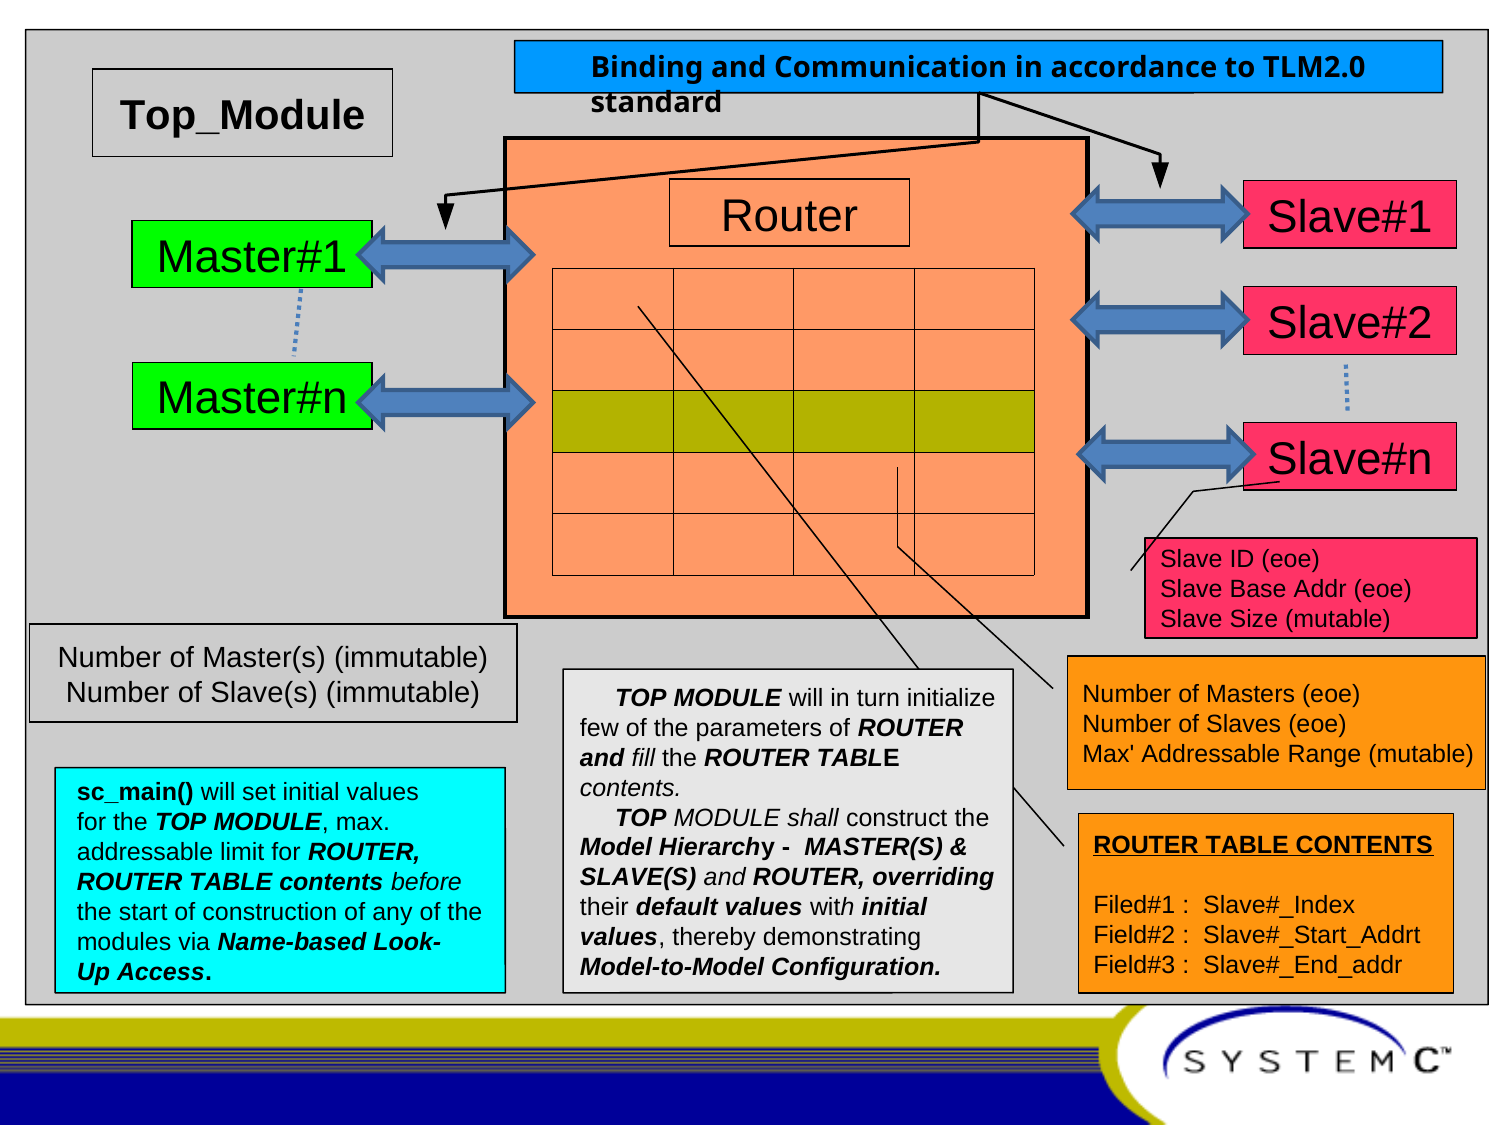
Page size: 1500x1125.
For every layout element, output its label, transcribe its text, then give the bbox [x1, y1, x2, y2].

table_cell [674, 453, 793, 513]
table_cell [915, 330, 1034, 390]
text_box ROUTER TABLE CONTENTS Filed#1 : Slave#_Index Field#2 : Slave#_Start_Addrt Field#3 : Slave#_End_addr [1079, 814, 1454, 993]
table_cell [794, 330, 914, 390]
table_header [674, 269, 793, 329]
table_cell [658, 330, 673, 350]
text_box Number of Master(s) (immutable) Number of Slave(s) (immutable) [29, 624, 517, 722]
text_box Top_Module [92, 68, 393, 157]
table_cell [674, 514, 793, 575]
table_cell [674, 330, 793, 390]
text_box Number of Masters (eoe) Number of Slaves (eoe) Max' Addressable Range (mutable) [1068, 656, 1486, 790]
table_cell [674, 355, 701, 390]
text_box Slave#2 [1243, 286, 1457, 355]
text_box Slave#1 [1243, 180, 1457, 249]
picture [0, 0, 1500, 1125]
table_cell [553, 514, 673, 575]
text_box Binding and Communication in accordance to TLM2.0 standard [514, 40, 1443, 93]
table_cell [898, 514, 914, 560]
text_box Slave#n [1243, 422, 1457, 491]
table_cell [553, 330, 673, 390]
table_cell [753, 453, 793, 505]
table_cell [553, 453, 673, 513]
table_cell [800, 514, 914, 575]
table_header [915, 269, 1034, 329]
table_cell [915, 514, 1034, 575]
table_cell [794, 514, 845, 575]
text_box [25, 29, 1489, 1005]
table_cell [553, 391, 673, 452]
text_box TOP MODULE will in turn initialize few of the parameters of ROUTER and fill the ROUTER TABLE contents. TOP MODULE shall construct the Model Hierarchy - MASTER(S) & SLAVE(S) and ROUTER, overriding their default values with initial values, thereby demonstrating Model-to-Model Configuration. [563, 669, 1014, 993]
text_box Router [669, 179, 910, 247]
table_cell [794, 391, 914, 452]
table_cell [674, 391, 749, 452]
table_cell [705, 391, 793, 452]
table_cell [915, 453, 1034, 513]
text_box Master#1 [132, 220, 373, 288]
table_cell [915, 391, 1034, 452]
text_box sc_main() will set initial values for the TOP MODULE, max. addressable limit for ROUTER, ROUTER TABLE contents before the start of construction of any of the modules via Name-based Look- Up Access. [55, 767, 506, 993]
table_header [794, 269, 914, 329]
table_cell [915, 564, 927, 575]
table_header [553, 269, 673, 329]
text_box Slave ID (eoe) Slave Base Addr (eoe) Slave Size (mutable) [1130, 481, 1477, 638]
text_box Master#n [132, 362, 373, 430]
table_cell [794, 453, 914, 513]
